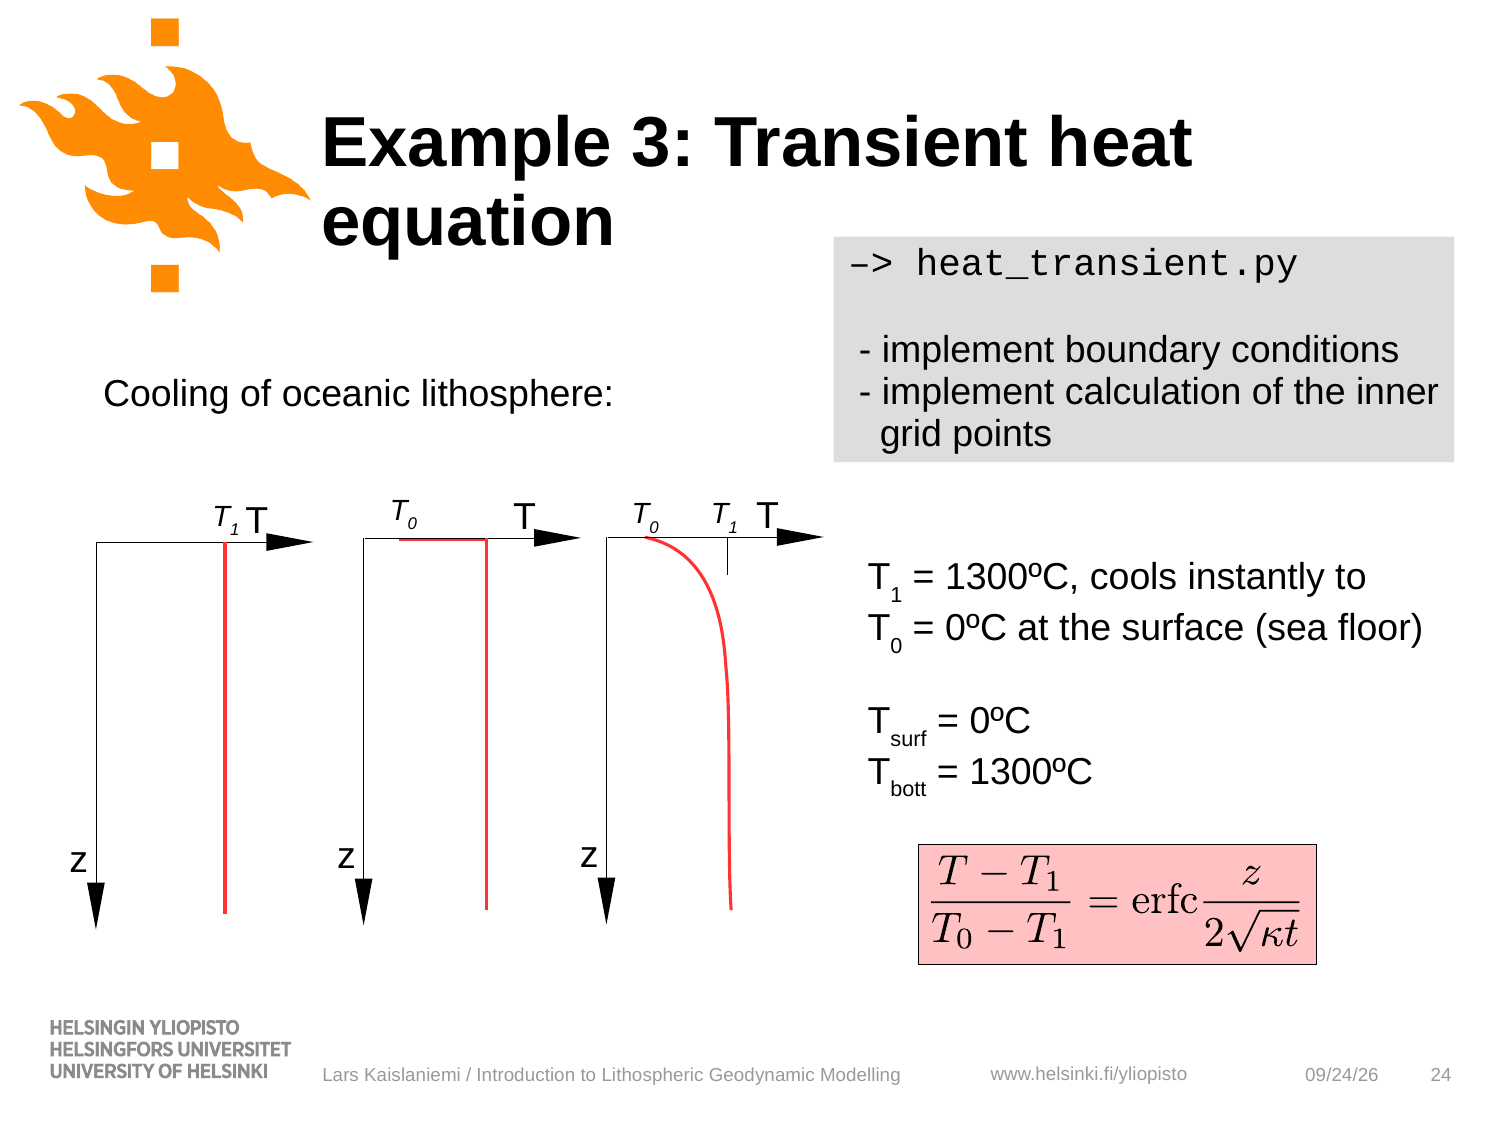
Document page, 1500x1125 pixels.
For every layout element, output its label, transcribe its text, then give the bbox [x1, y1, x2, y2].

text_box T1 [696, 489, 754, 545]
text_box z [54, 831, 104, 889]
text_box T [230, 492, 284, 550]
text_box T [741, 487, 794, 545]
text_box T0 [616, 489, 674, 545]
title Example 3: Transient heat equation [321, 87, 1447, 276]
text_box z [322, 827, 371, 884]
text_box z [565, 826, 614, 883]
text_box T1 = 1300ºC, cools instantly to T0 = 0ºC at the surface (sea floor) Tsurf = 0ºC Tbott = 1300ºC [852, 548, 1448, 809]
text_box T1 [197, 492, 255, 547]
text_box [918, 844, 1317, 965]
text_box T0 [375, 486, 433, 541]
text_box –> heat_transient.py - implement boundary conditions - implement calculation of the inner grid points [833, 236, 1455, 463]
picture [32, 1001, 309, 1096]
picture [0, 0, 337, 318]
text_box T [498, 488, 552, 545]
text_box Cooling of oceanic lithosphere: [88, 364, 630, 422]
